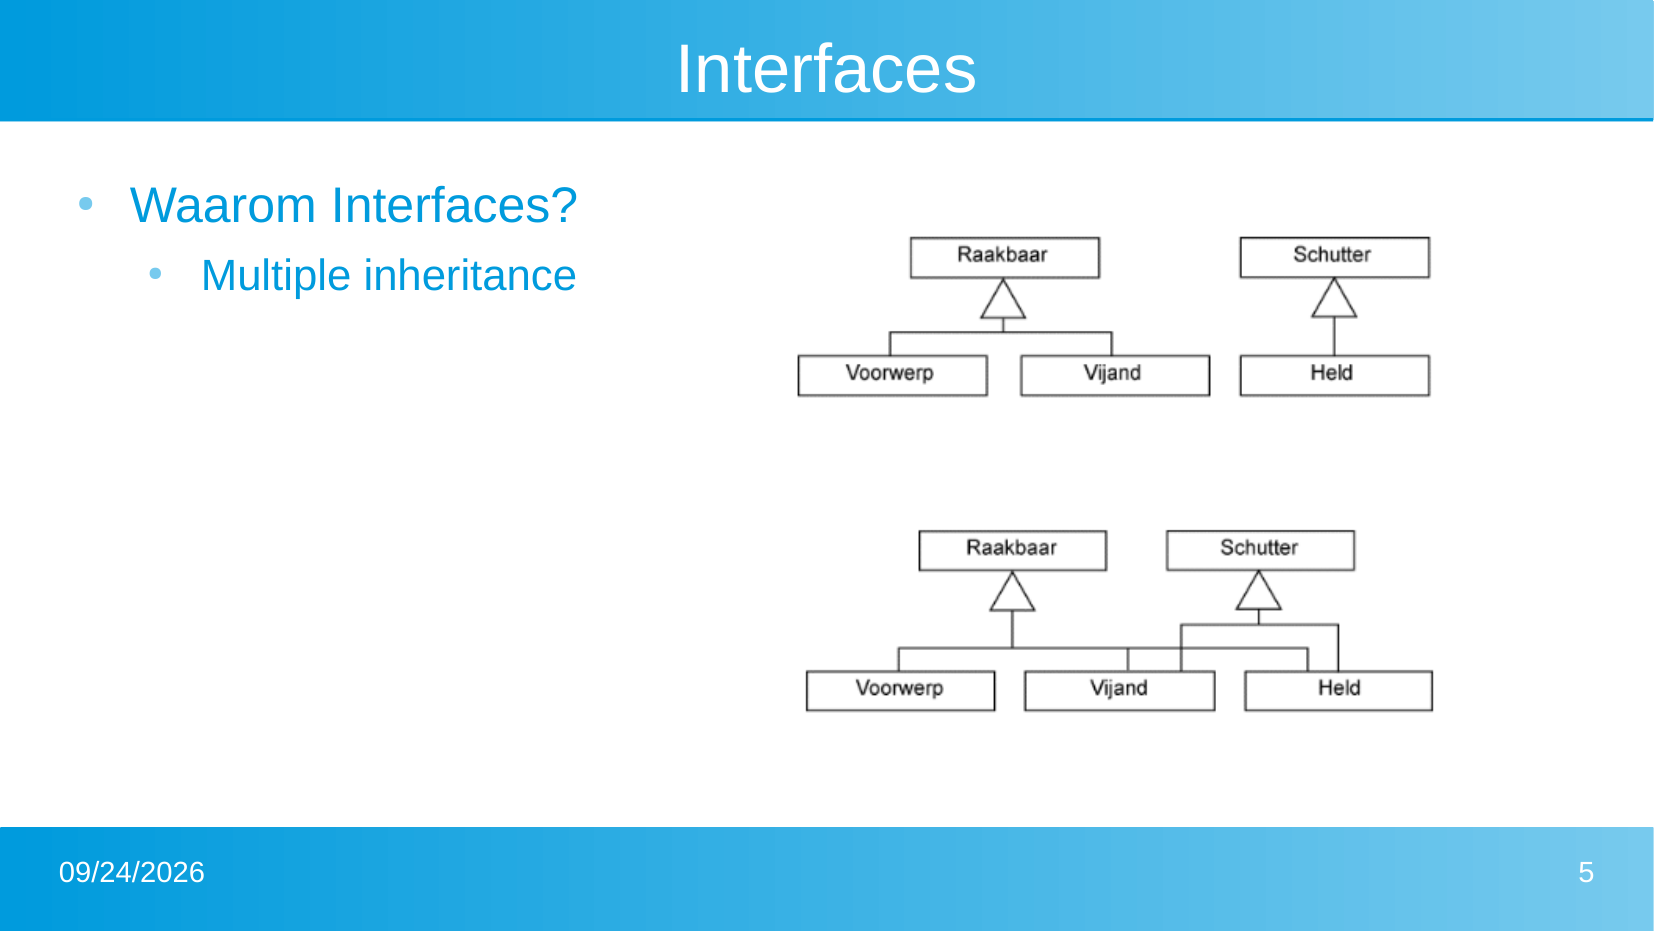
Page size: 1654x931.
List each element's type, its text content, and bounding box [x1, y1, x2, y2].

picture [787, 212, 1464, 418]
title Interfaces [59, 29, 1595, 108]
picture [786, 521, 1463, 727]
list Waarom Interfaces? Multiple inheritance [59, 177, 1595, 768]
